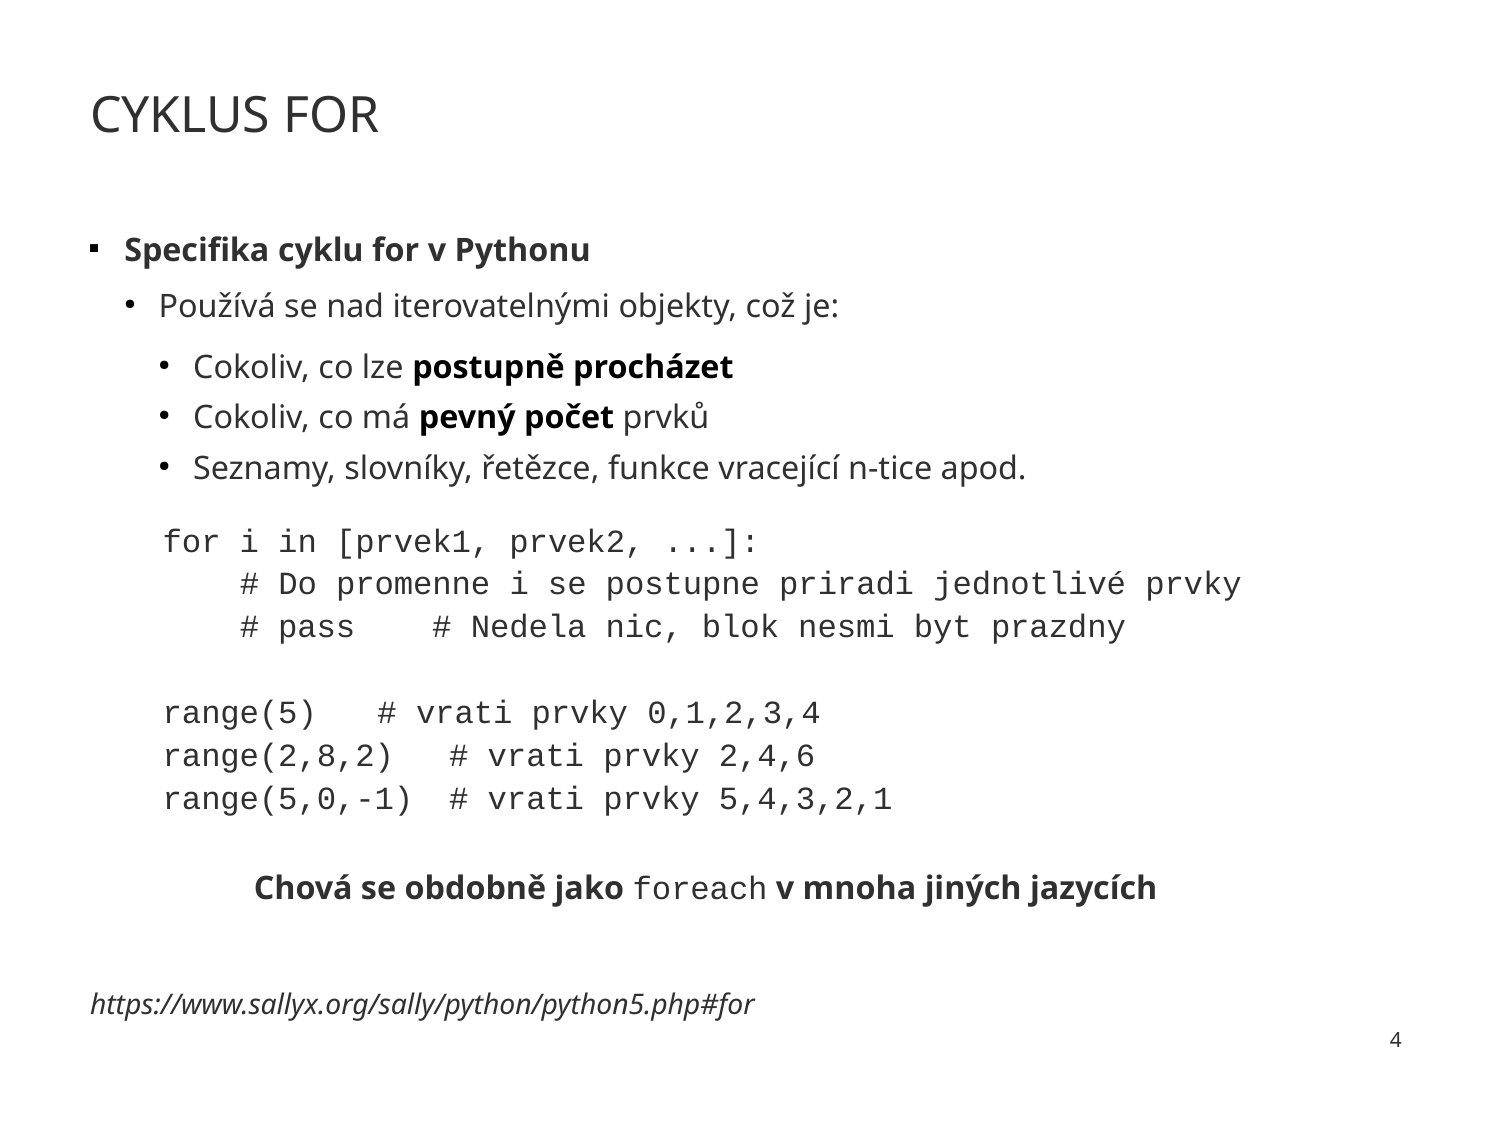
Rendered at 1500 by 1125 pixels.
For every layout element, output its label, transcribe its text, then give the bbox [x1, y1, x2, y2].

list Specifika cyklu for v Pythonu Používá se nad iterovatelnými objekty, což je: Cokoliv, co lze postupně procházet Cokoliv, co má pevný počet prvků Seznamy, slovníky, řetězce, funkce vracející n-tice apod. for i in [prvek1, prvek2, ...]: # Do promenne i se postupne priradi jednotlivé prvky # pass # Nedela nic, blok nesmi byt prazdny range(5) # vrati prvky 0,1,2,3,4 range(2,8,2) # vrati prvky 2,4,6 range(5,0,-1) # vrati prvky 5,4,3,2,1 Chová se obdobně jako foreach v mnoha jiných jazycích https://www.sallyx.org/sally/python/python5.php#for [75, 219, 1329, 1035]
title CYKLUS FOR [75, 66, 1223, 161]
slide_number <číslo> [1343, 1010, 1417, 1071]
